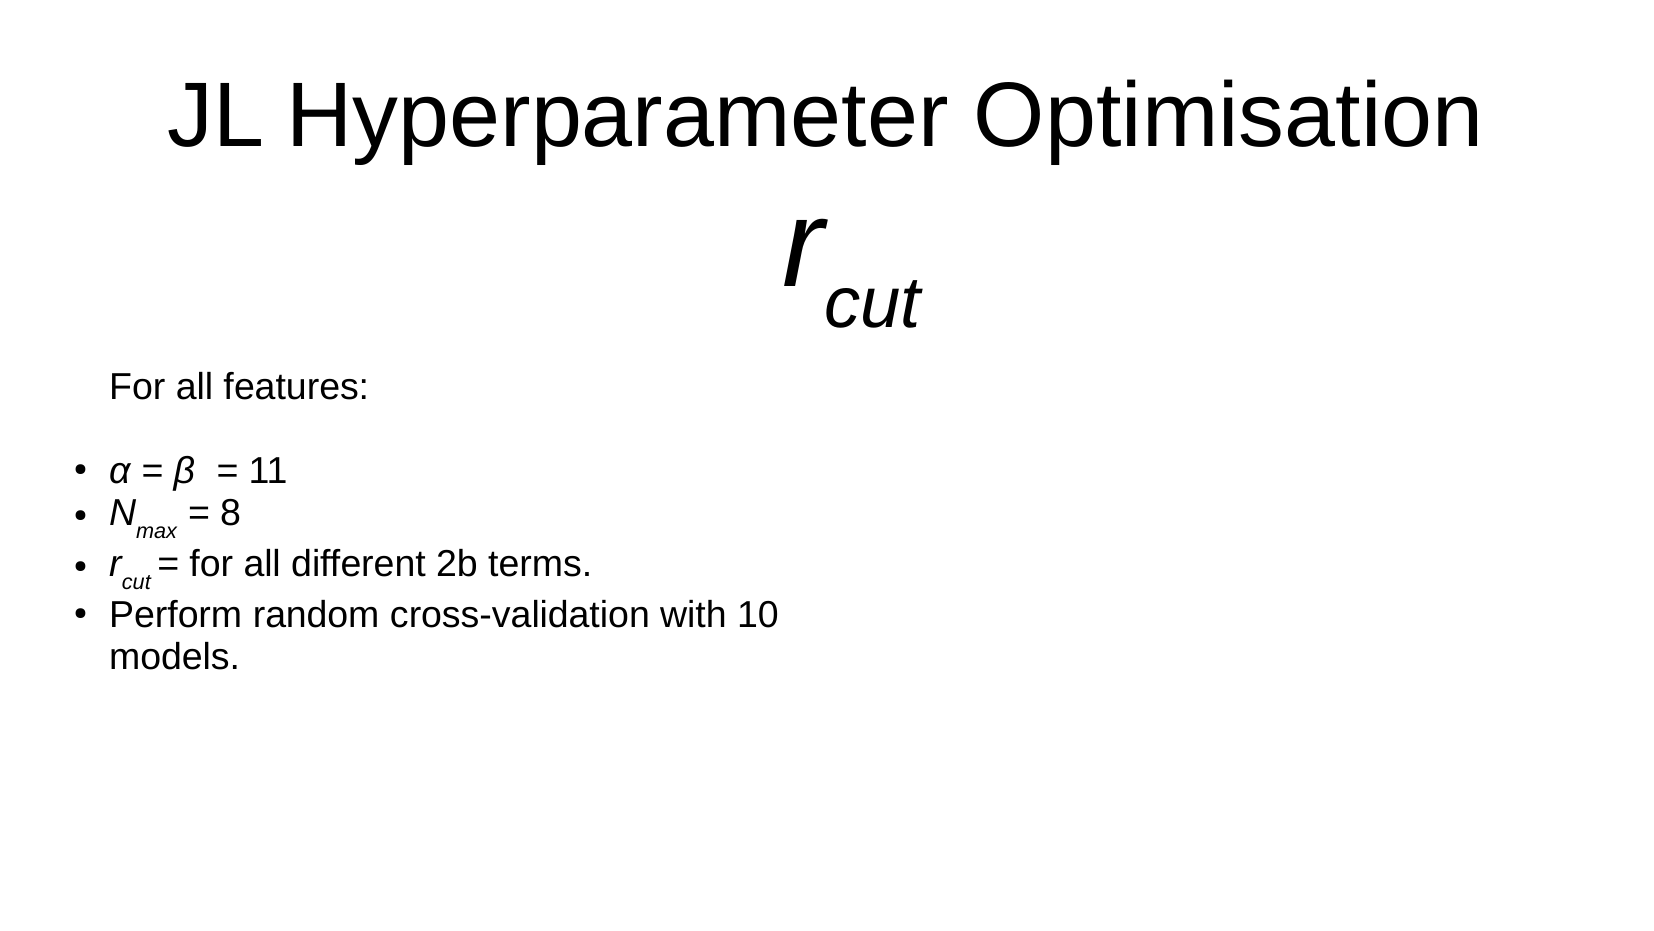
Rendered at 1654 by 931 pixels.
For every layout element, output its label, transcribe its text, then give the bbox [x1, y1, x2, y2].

title JL Hyperparameter Optimisation [82, 37, 1571, 193]
text_box rcut [767, 165, 981, 351]
text_box For all features: α = β = 11 Nmax = 8 rcut = for all different 2b terms. Perform random cross-validation with 10 models. [59, 358, 934, 686]
